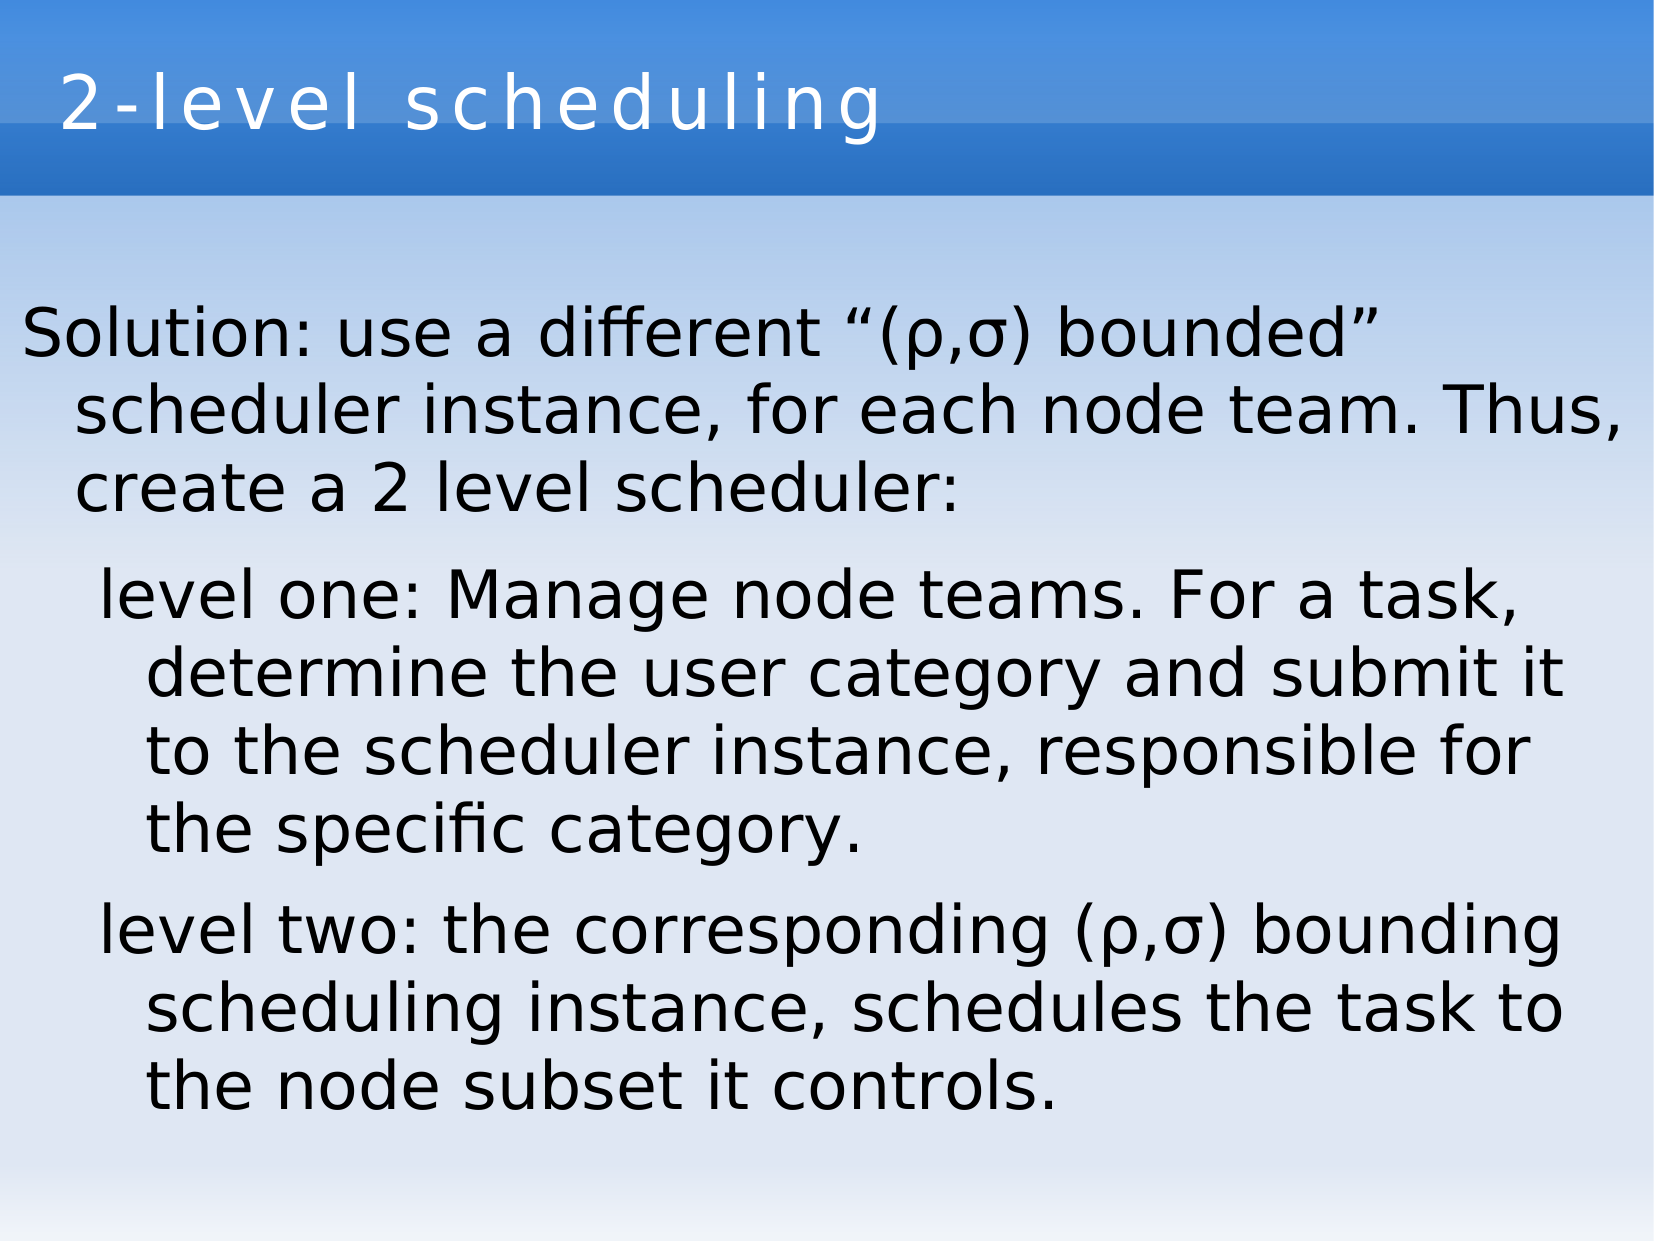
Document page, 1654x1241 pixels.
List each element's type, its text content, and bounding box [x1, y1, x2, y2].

list Solution: use a different “(ρ,σ) bounded” scheduler instance, for each node team. Thus, create a 2 level scheduler: level one: Manage node teams. For a task, determine the user category and submit it to the scheduler instance, responsible for the specific category. level two: the corresponding (ρ,σ) bounding scheduling instance, schedules the task to the node subset it controls. [3, 294, 1654, 1126]
picture [0, 0, 1654, 1241]
title 2-level scheduling [59, 36, 1270, 171]
